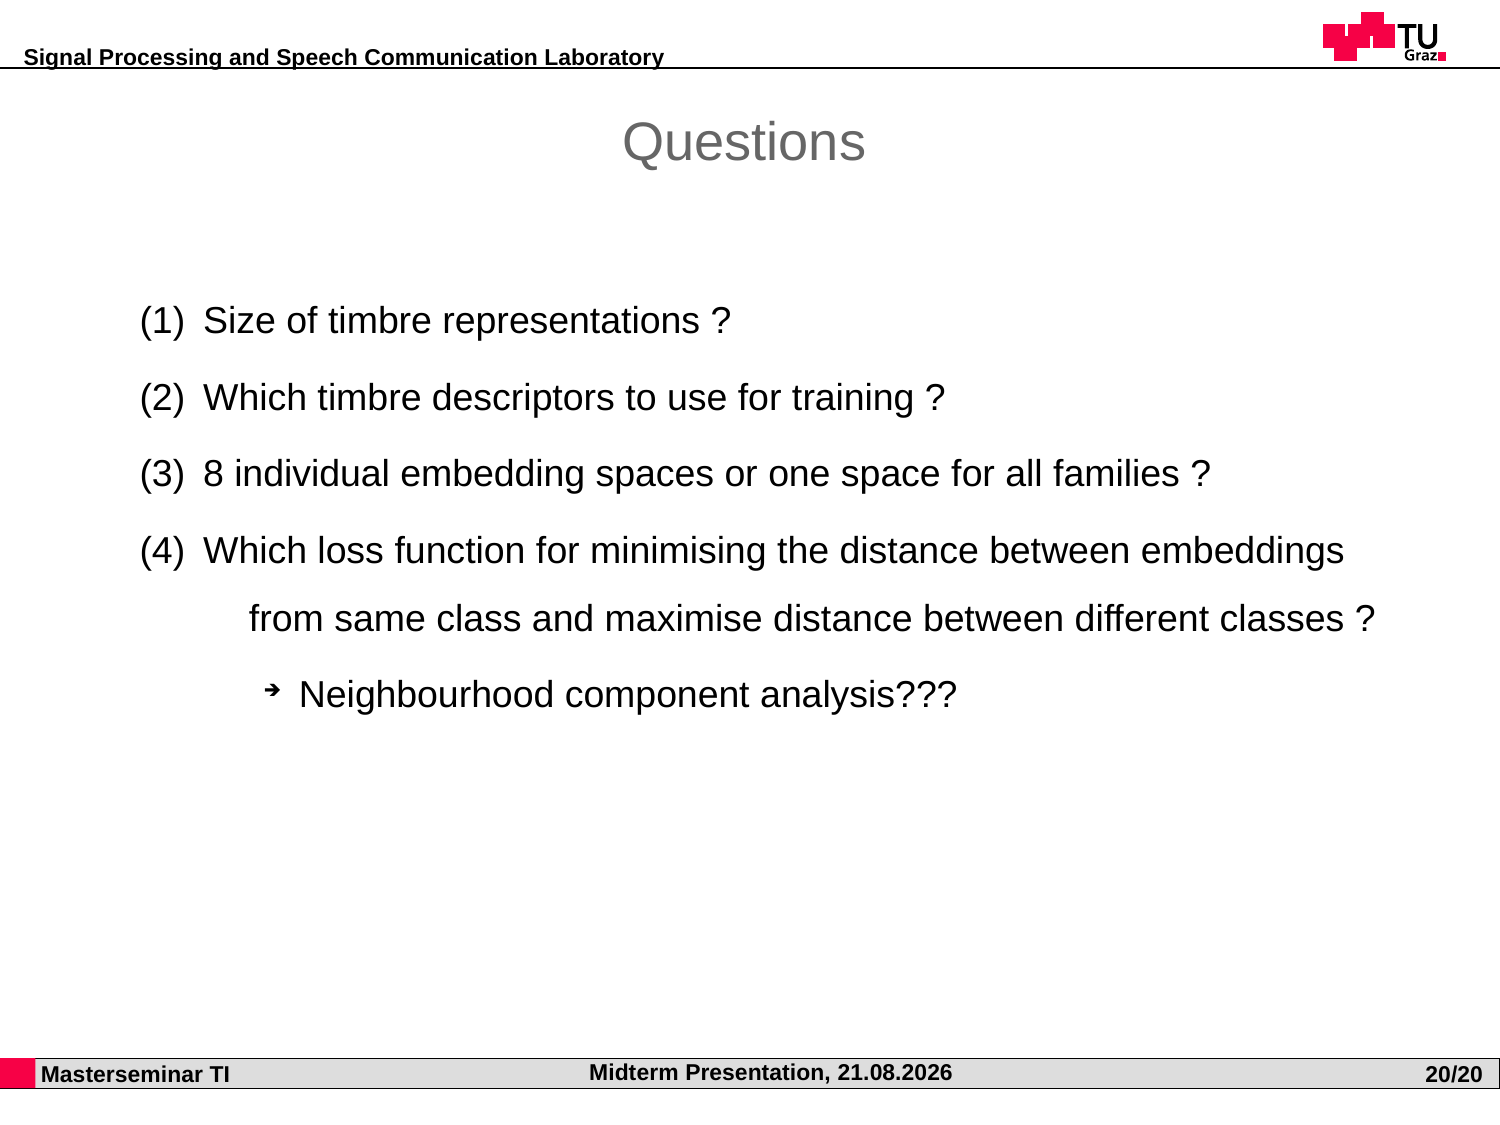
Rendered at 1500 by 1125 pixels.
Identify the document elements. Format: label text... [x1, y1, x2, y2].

list Questions [107, 106, 1382, 201]
list Size of timbre representations ? Which timbre descriptors to use for training ? 8 individual embedding spaces or one space for all families ? Which loss function for minimising the distance between embeddings from same class and maximise distance between different classes ? Neighbourhood component analysis??? [107, 266, 1406, 787]
